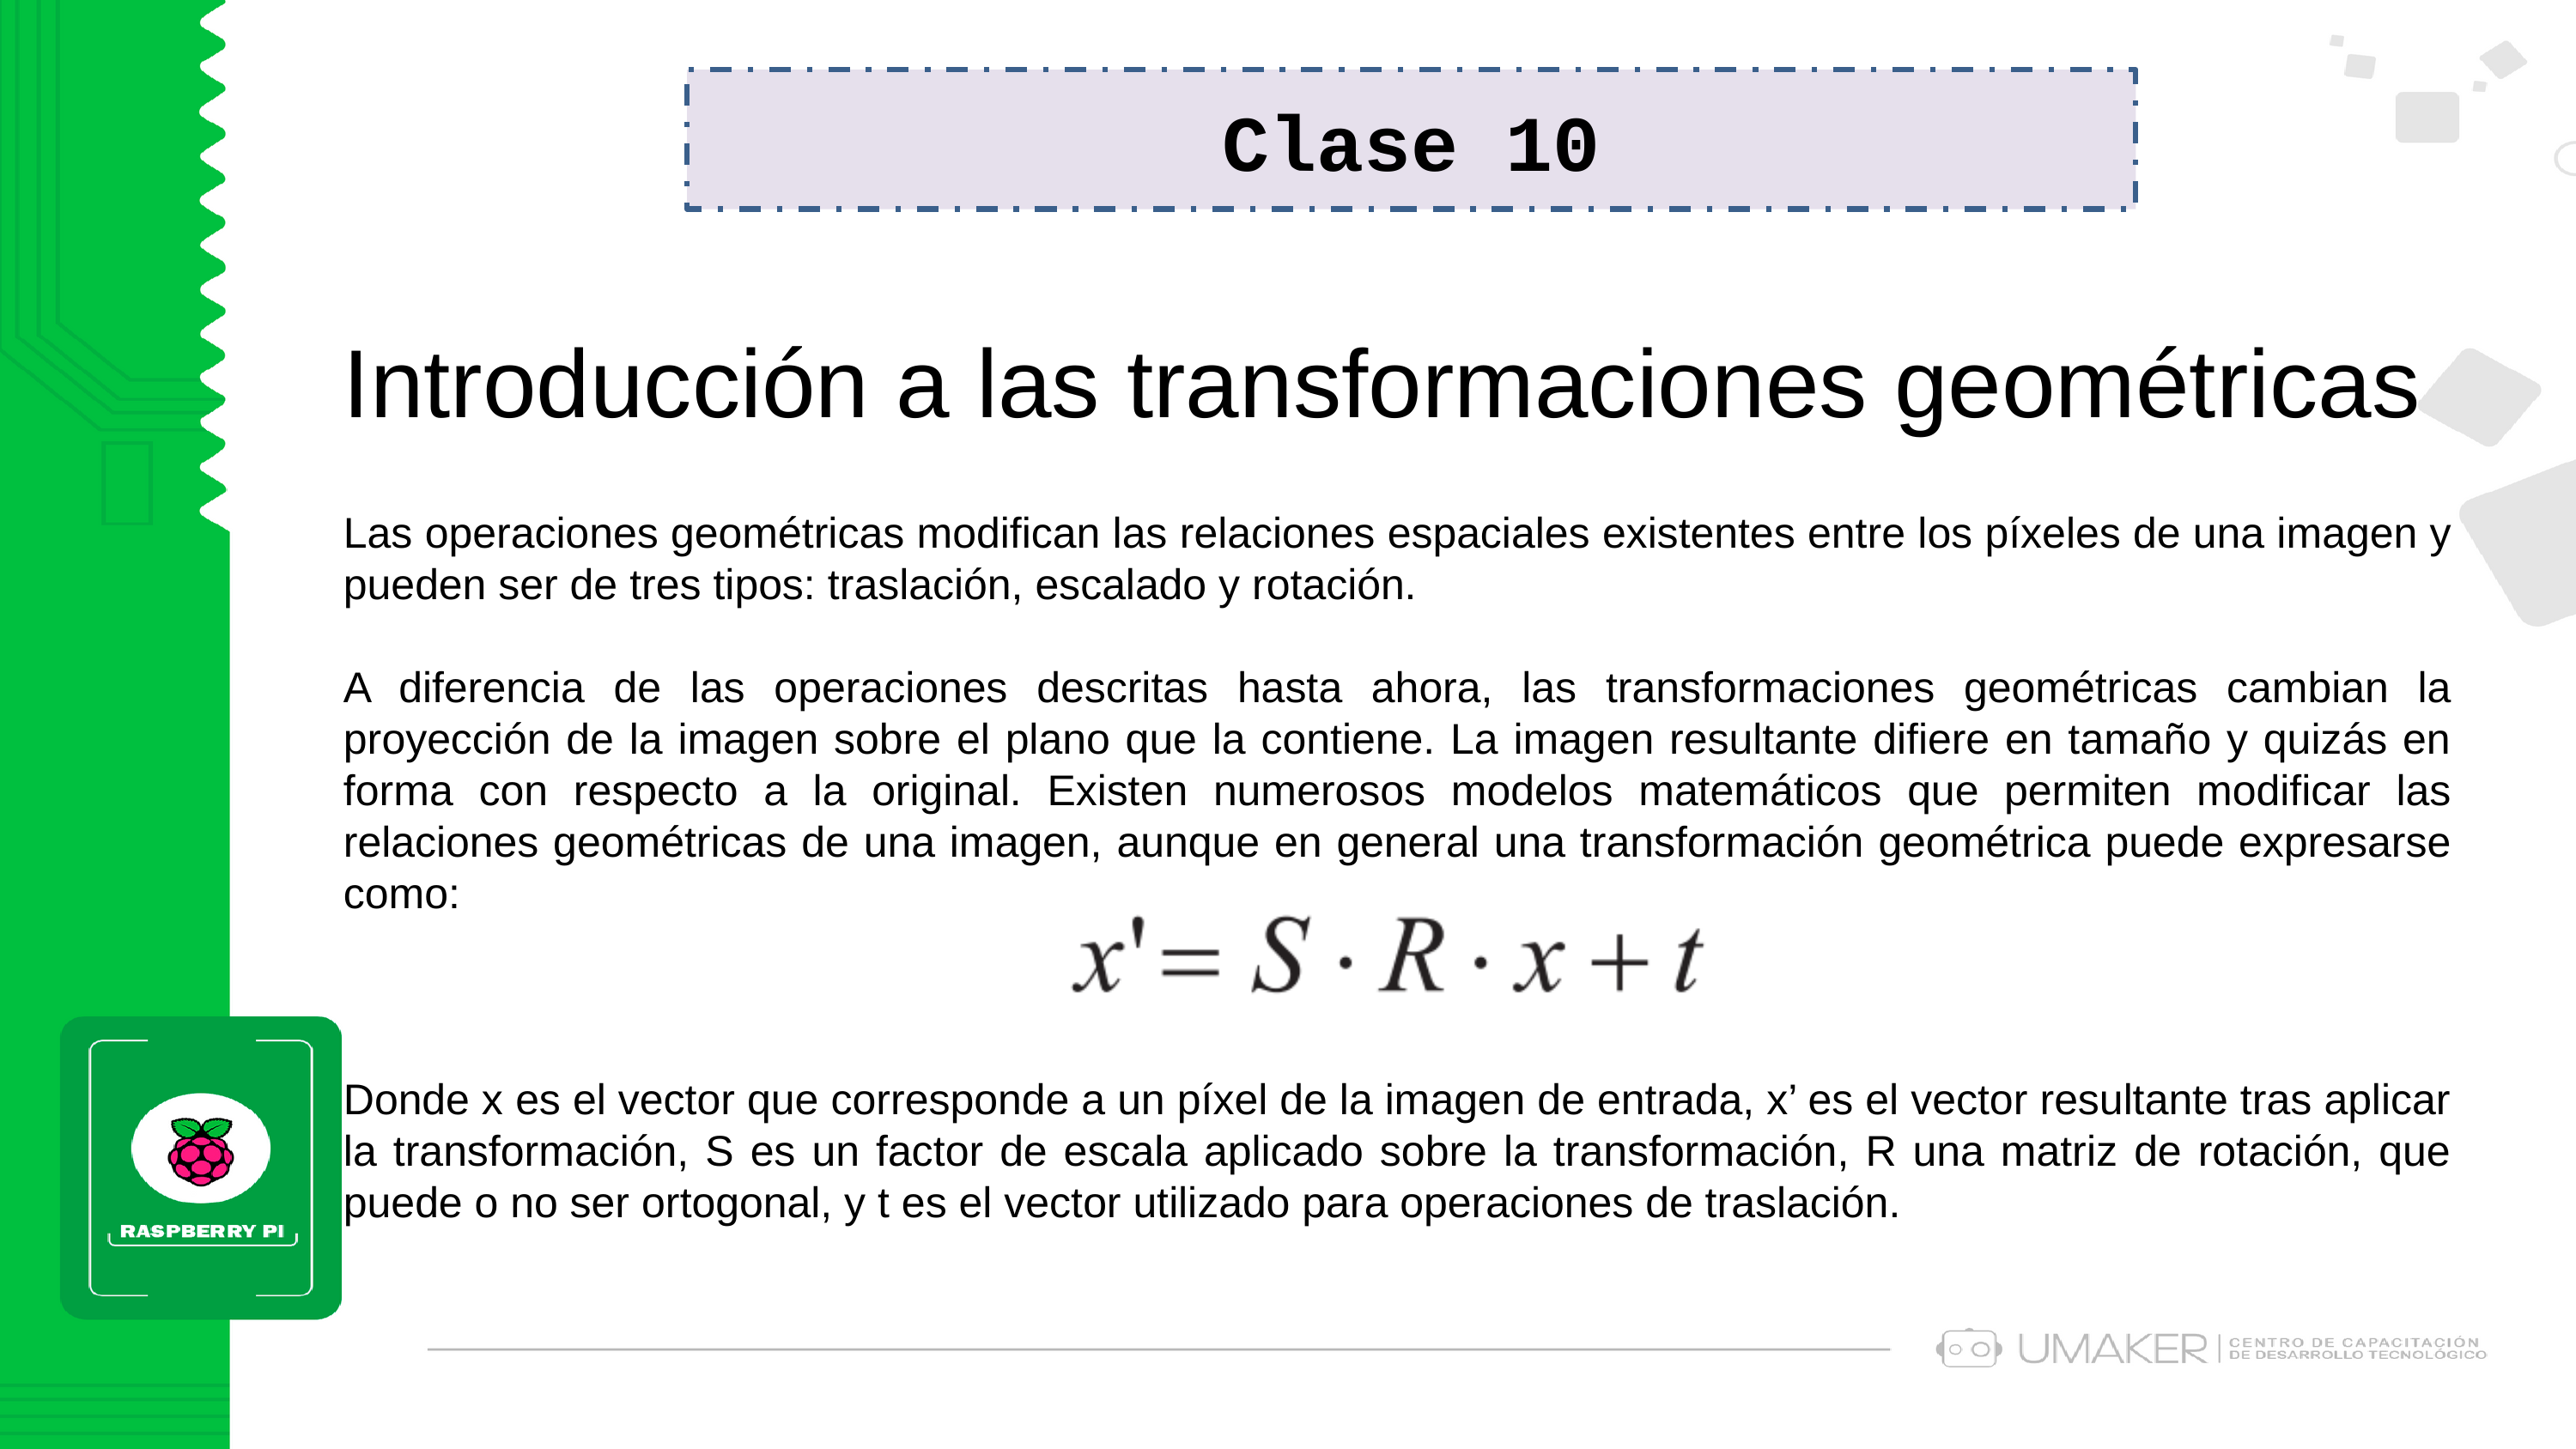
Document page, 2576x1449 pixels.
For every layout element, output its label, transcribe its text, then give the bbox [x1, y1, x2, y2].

picture [0, 0, 2576, 1449]
text_box Introducción a las transformaciones geométricas Las operaciones geométricas modifican las relaciones espaciales existentes entre los píxeles de una imagen y pueden ser de tres tipos: traslación, escalado y rotación. A diferencia de las operaciones descritas hasta ahora, las transformaciones geométricas cambian la proyección de la imagen sobre el plano que la contiene. La imagen resultante difiere en tamaño y quizás en forma con respecto a la original. Existen numerosos modelos matemáticos que permiten modificar las relaciones geométricas de una imagen, aunque en general una transformación geométrica puede expresarse como: Donde x es el vector que corresponde a un píxel de la imagen de entrada, x’ es el vector resultante tras aplicar la transformación, S es un factor de escala aplicado sobre la transformación, R una matriz de rotación, que puede o no ser ortogonal, y t es el vector utilizado para operaciones de traslación. [331, 314, 2465, 1207]
text_box Clase 10 [687, 70, 2136, 209]
